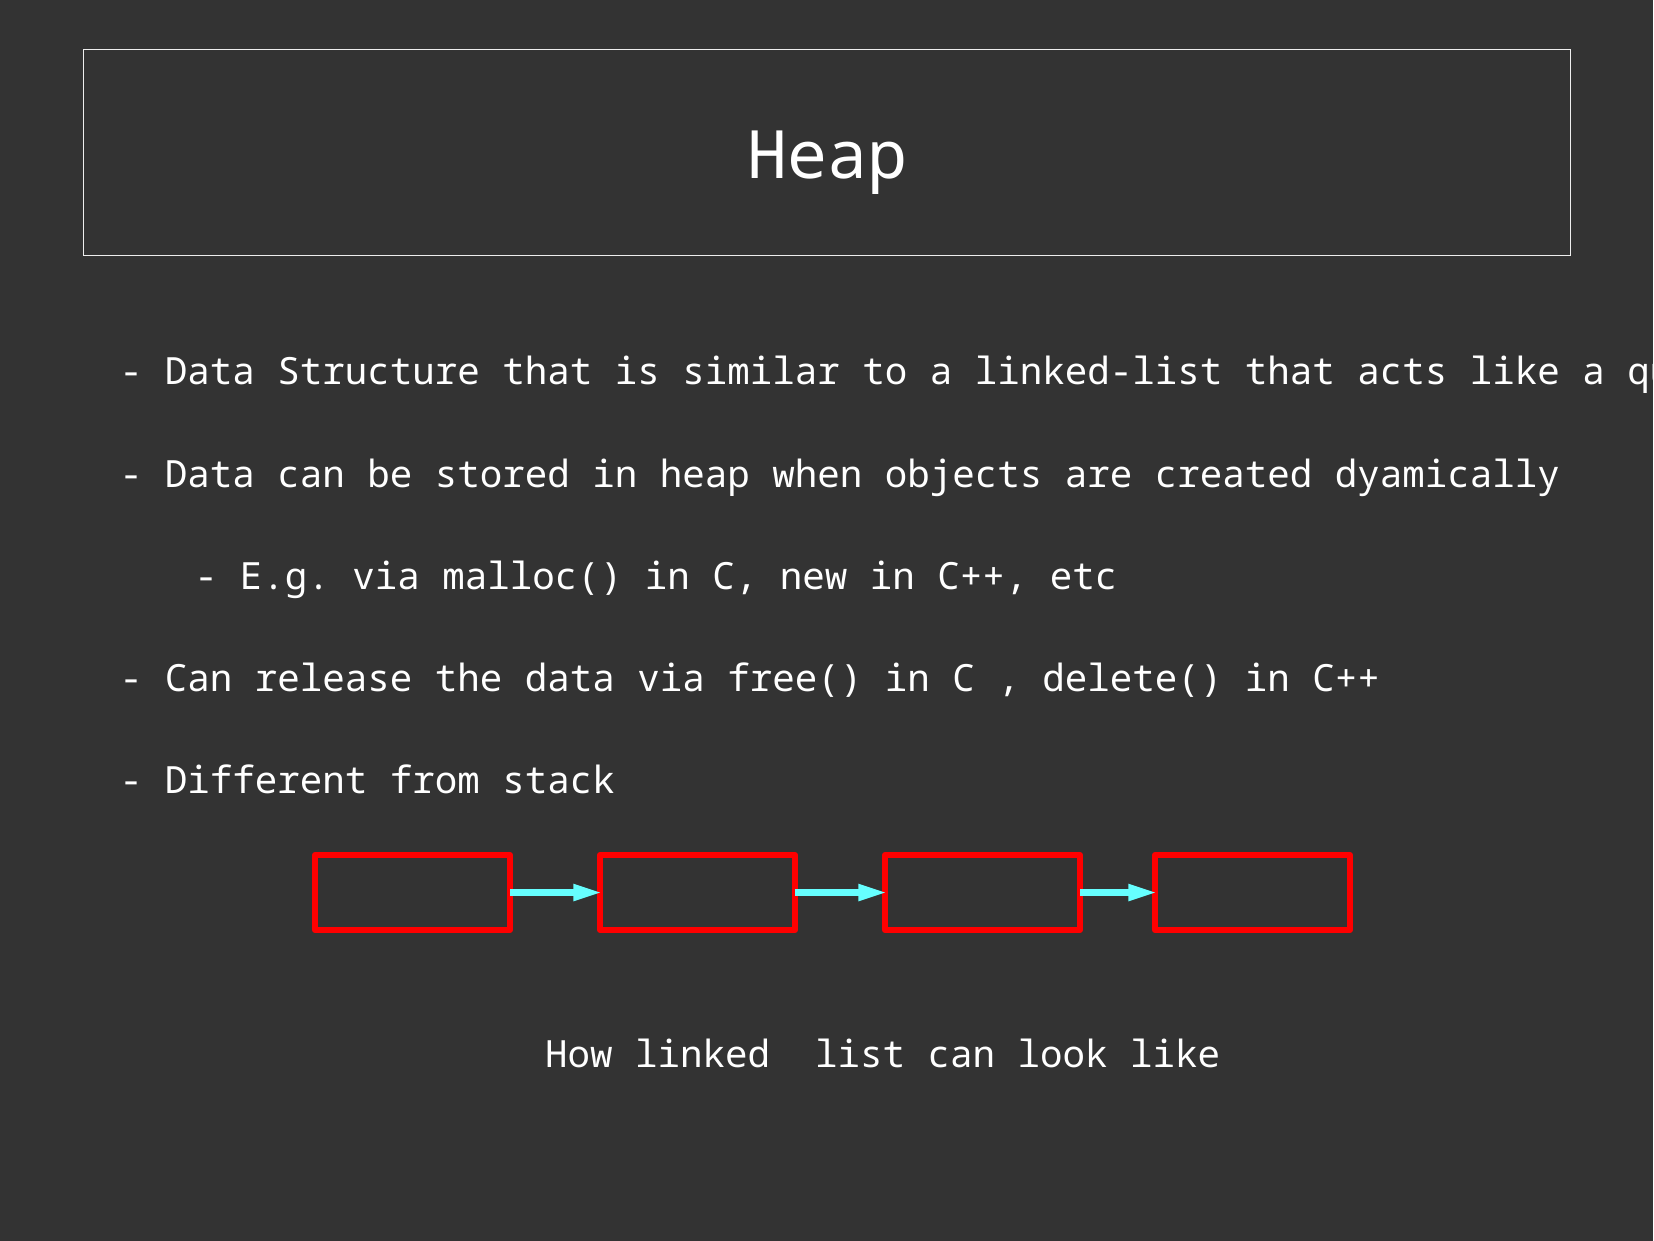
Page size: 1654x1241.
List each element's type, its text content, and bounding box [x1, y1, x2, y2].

text_box - Data Structure that is similar to a linked-list that acts like a queue - Data can be stored in heap when objects are created dyamically - E.g. via malloc() in C, new in C++, etc - Can release the data via free() in C , delete() in C++ - Different from stack [105, 337, 1485, 691]
text_box Heap [83, 49, 1571, 256]
text_box How linked list can look like [530, 1020, 1123, 1073]
